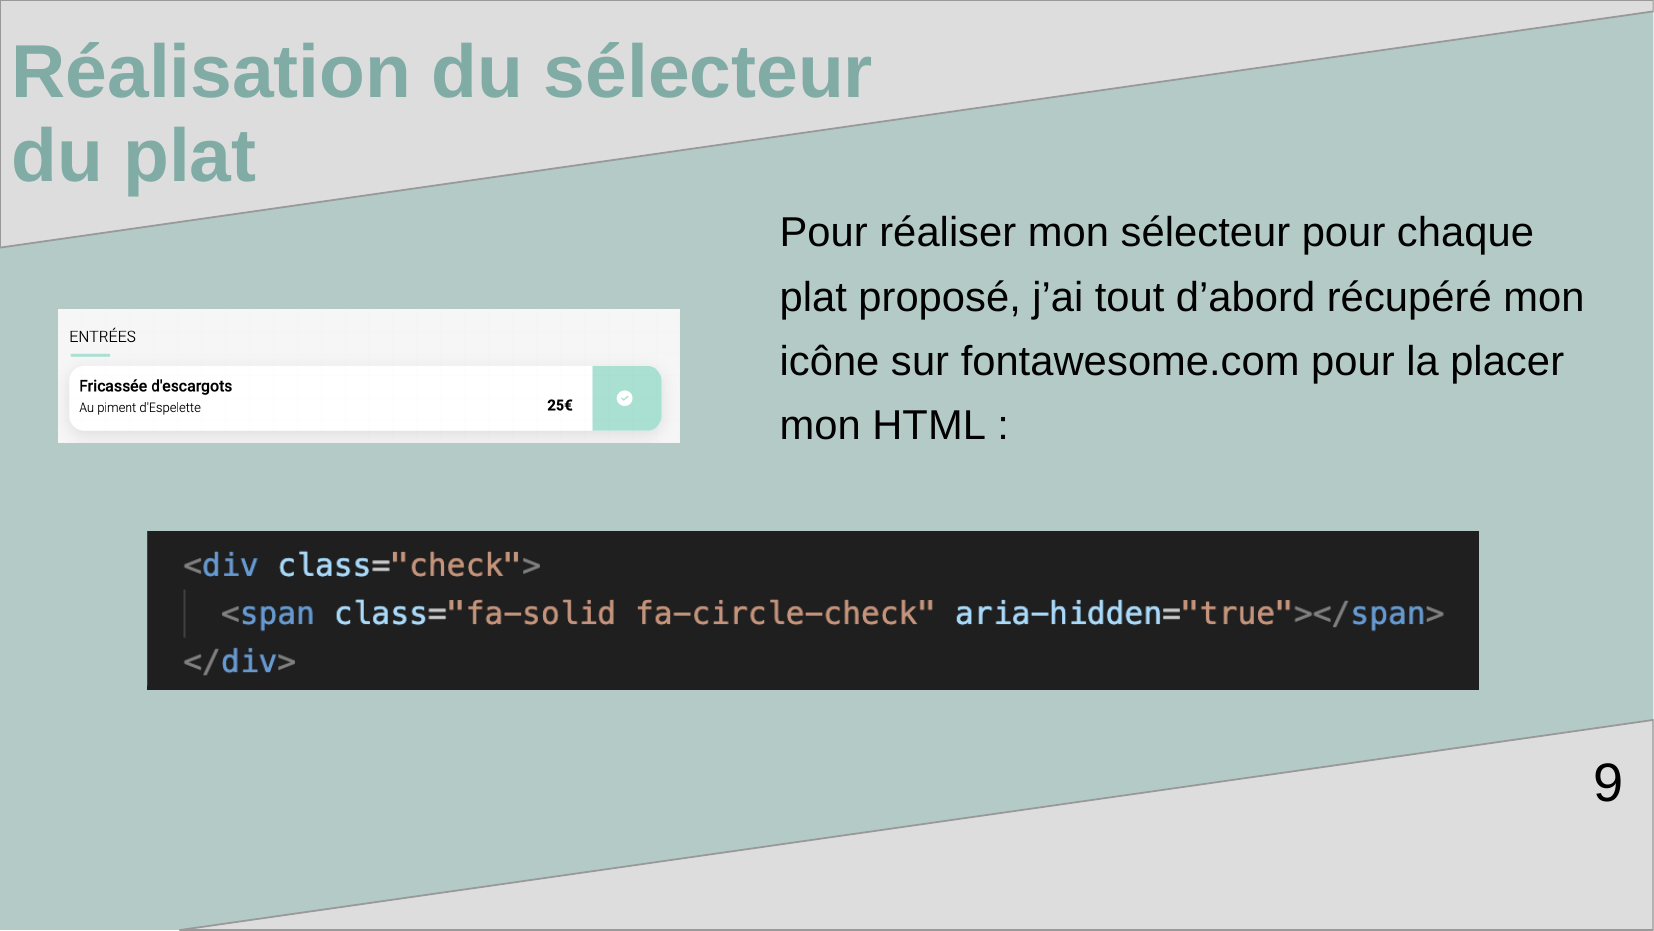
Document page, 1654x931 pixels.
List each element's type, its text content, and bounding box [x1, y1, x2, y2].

picture [147, 531, 1479, 690]
picture [58, 309, 680, 443]
title Réalisation du sélecteur du plat [11, 0, 1489, 338]
list Pour réaliser mon sélecteur pour chaque plat proposé, j’ai tout d’abord récupéré mon icône sur fontawesome.com pour la placer mon HTML : [708, 80, 1654, 473]
